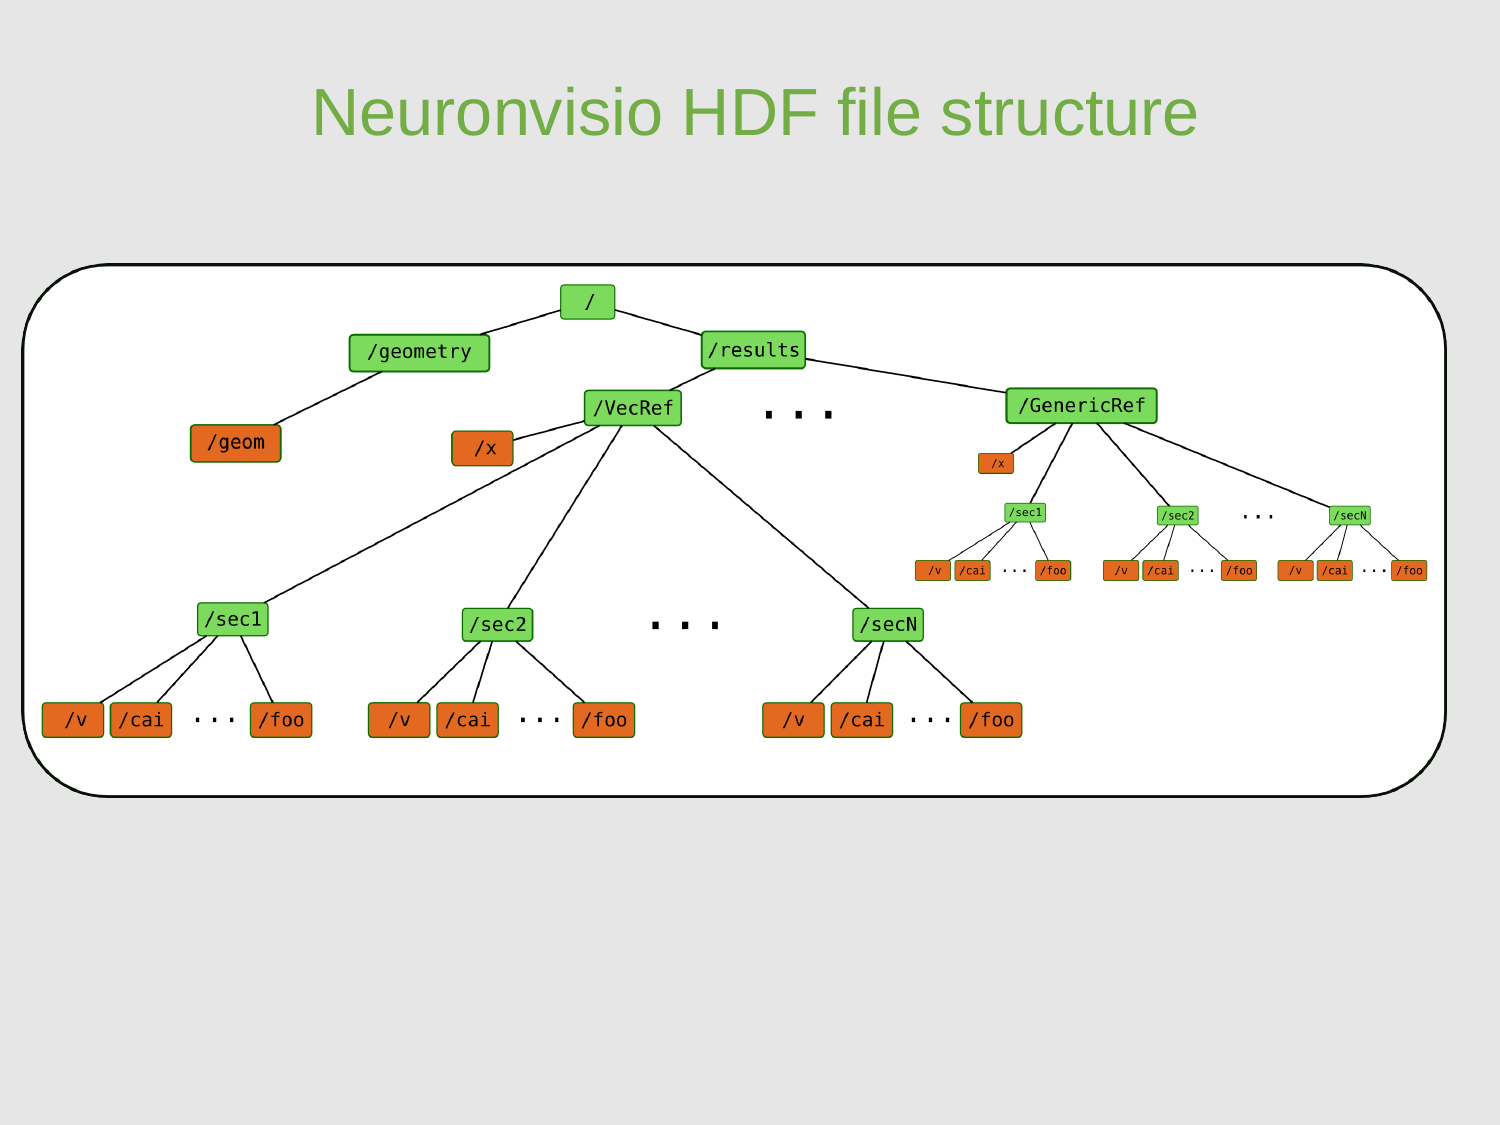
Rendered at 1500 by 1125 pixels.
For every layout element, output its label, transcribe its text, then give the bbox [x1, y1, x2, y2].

picture [21, 263, 1447, 798]
title Neuronvisio HDF file structure [87, 57, 1426, 168]
